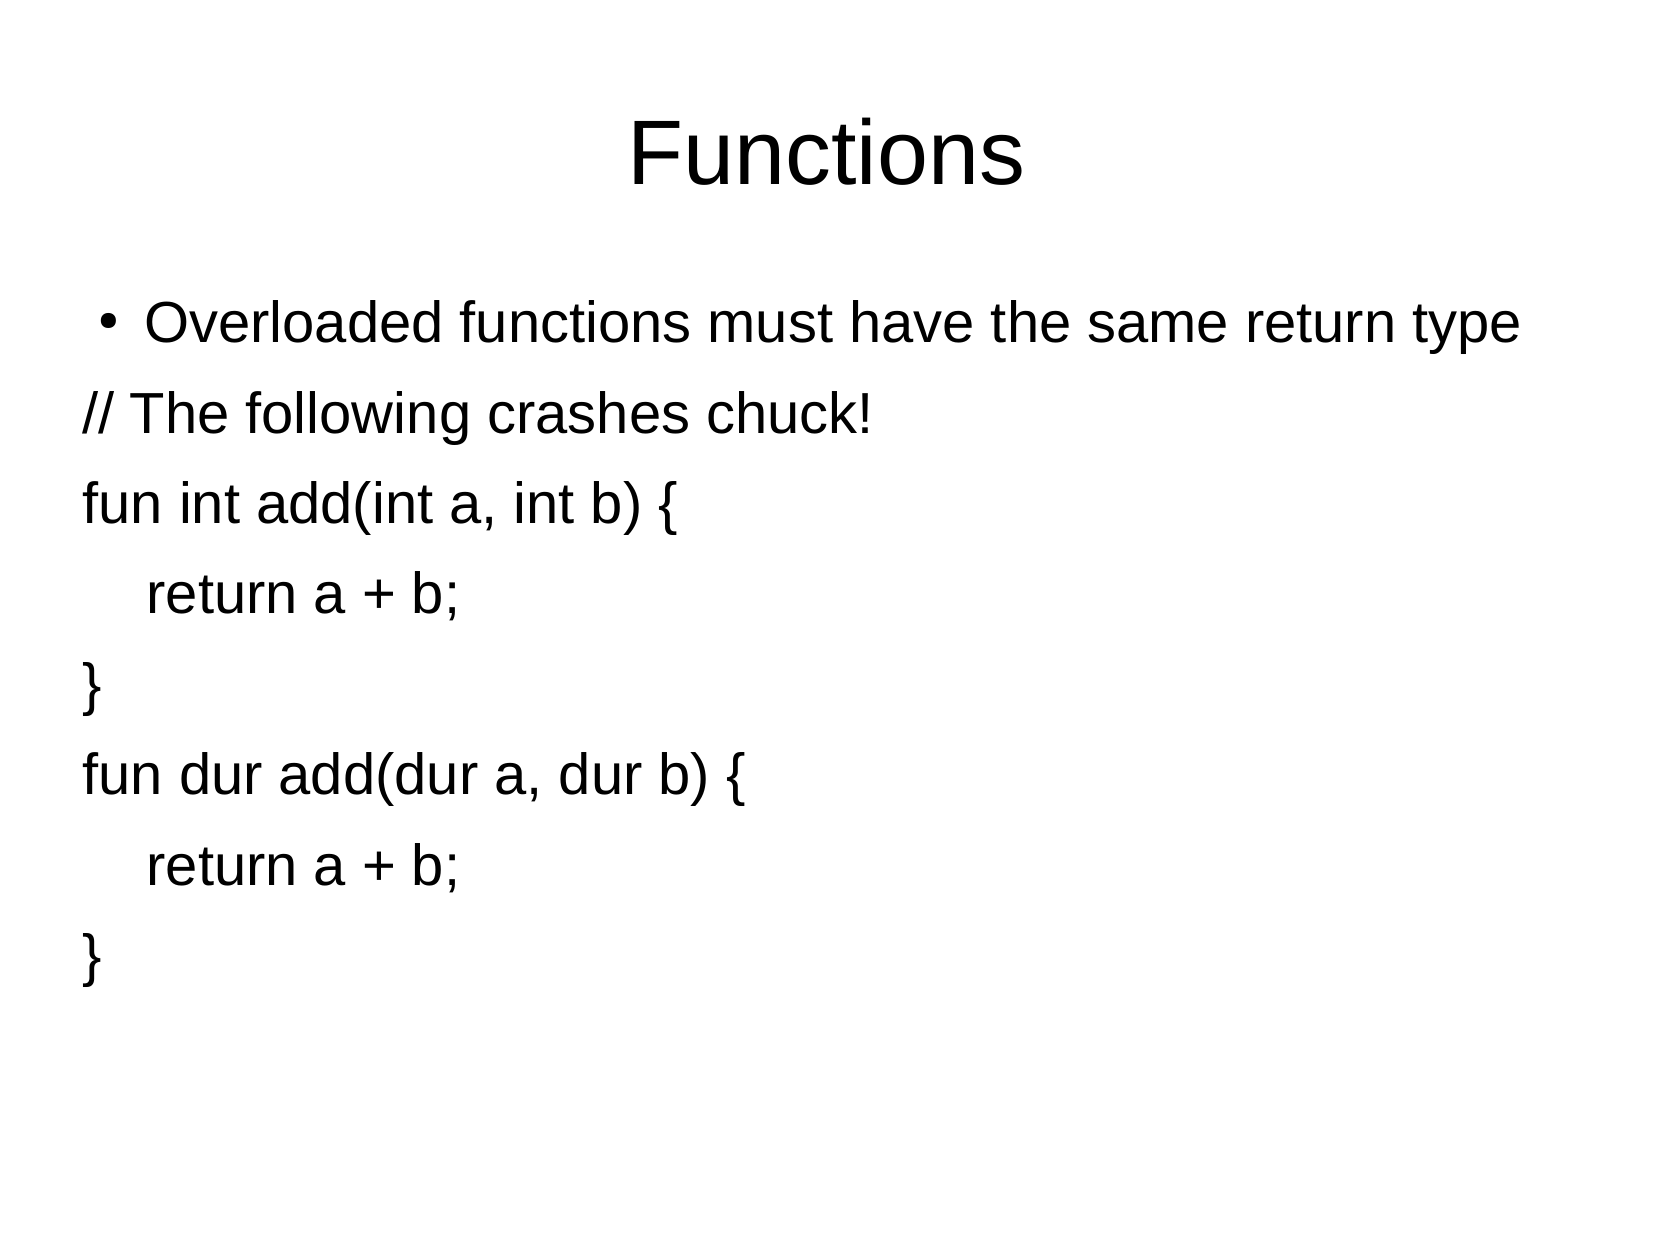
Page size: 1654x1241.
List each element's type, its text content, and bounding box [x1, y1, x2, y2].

list Overloaded functions must have the same return type // The following crashes chuck! fun int add(int a, int b) { return a + b; } fun dur add(dur a, dur b) { return a + b; } [82, 290, 1538, 1010]
title Functions [82, 49, 1571, 257]
